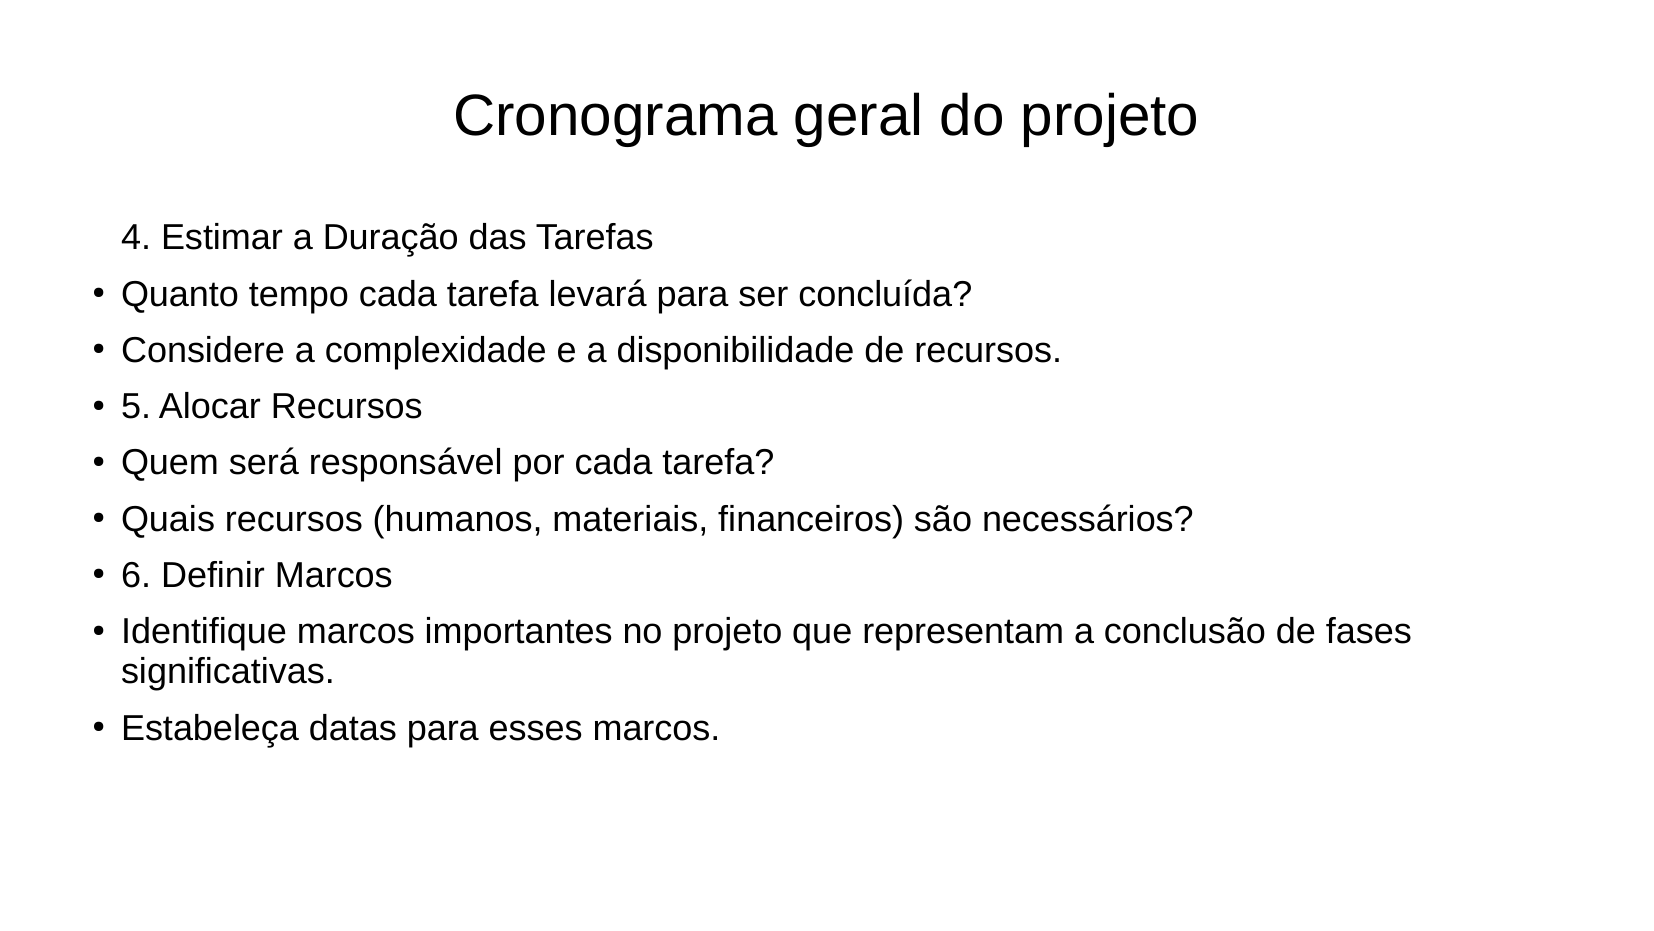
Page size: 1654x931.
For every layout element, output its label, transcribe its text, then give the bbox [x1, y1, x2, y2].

title Cronograma geral do projeto [82, 37, 1571, 193]
list 4. Estimar a Duração das Tarefas Quanto tempo cada tarefa levará para ser concluída? Considere a complexidade e a disponibilidade de recursos. 5. Alocar Recursos Quem será responsável por cada tarefa? Quais recursos (humanos, materiais, financeiros) são necessários? 6. Definir Marcos Identifique marcos importantes no projeto que representam a conclusão de fases significativas. Estabeleça datas para esses marcos. [82, 217, 1571, 758]
